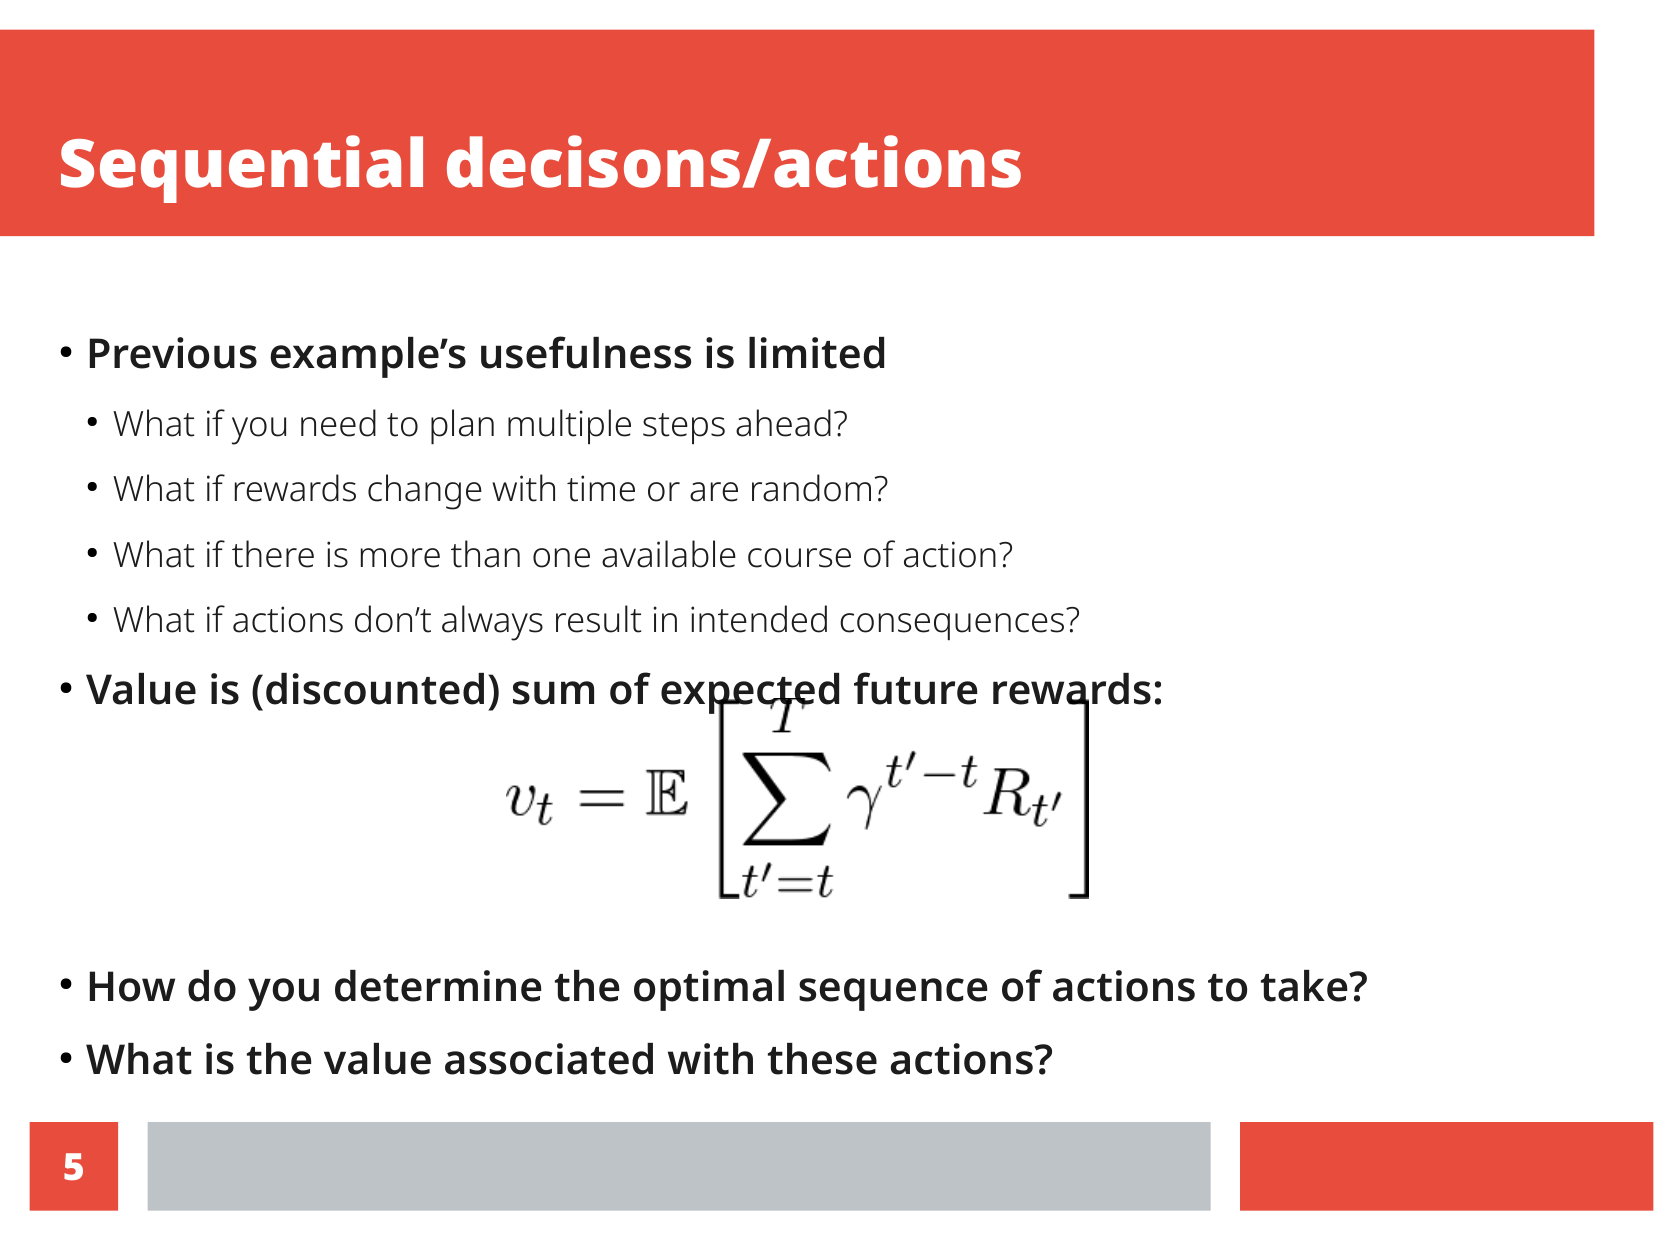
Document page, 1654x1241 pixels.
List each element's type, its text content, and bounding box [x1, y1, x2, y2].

list Previous example’s usefulness is limited What if you need to plan multiple steps ahead? What if rewards change with time or are random? What if there is more than one available course of action? What if actions don’t always result in intended consequences? Value is (discounted) sum of expected future rewards: How do you determine the optimal sequence of actions to take? What is the value associated with these actions? [59, 324, 1565, 1093]
title Sequential decisons/actions [59, 59, 1595, 207]
picture [506, 698, 1089, 899]
